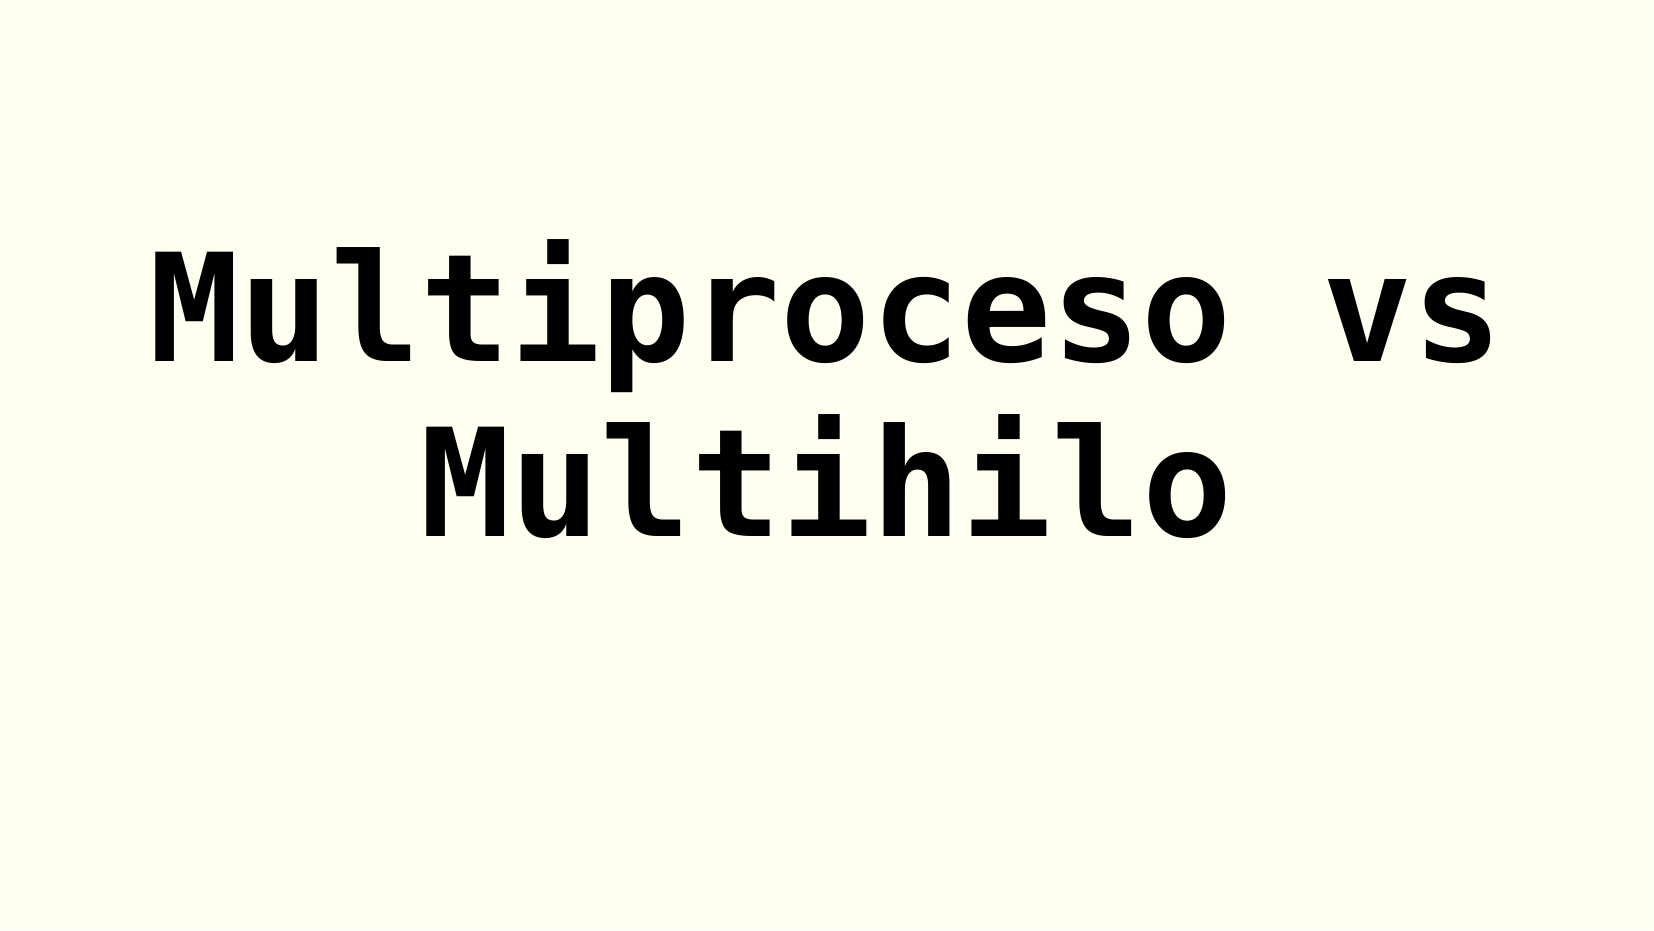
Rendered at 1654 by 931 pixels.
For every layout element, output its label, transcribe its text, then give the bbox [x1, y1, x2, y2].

subtitle Multiproceso vs Multihilo [82, 37, 1571, 758]
